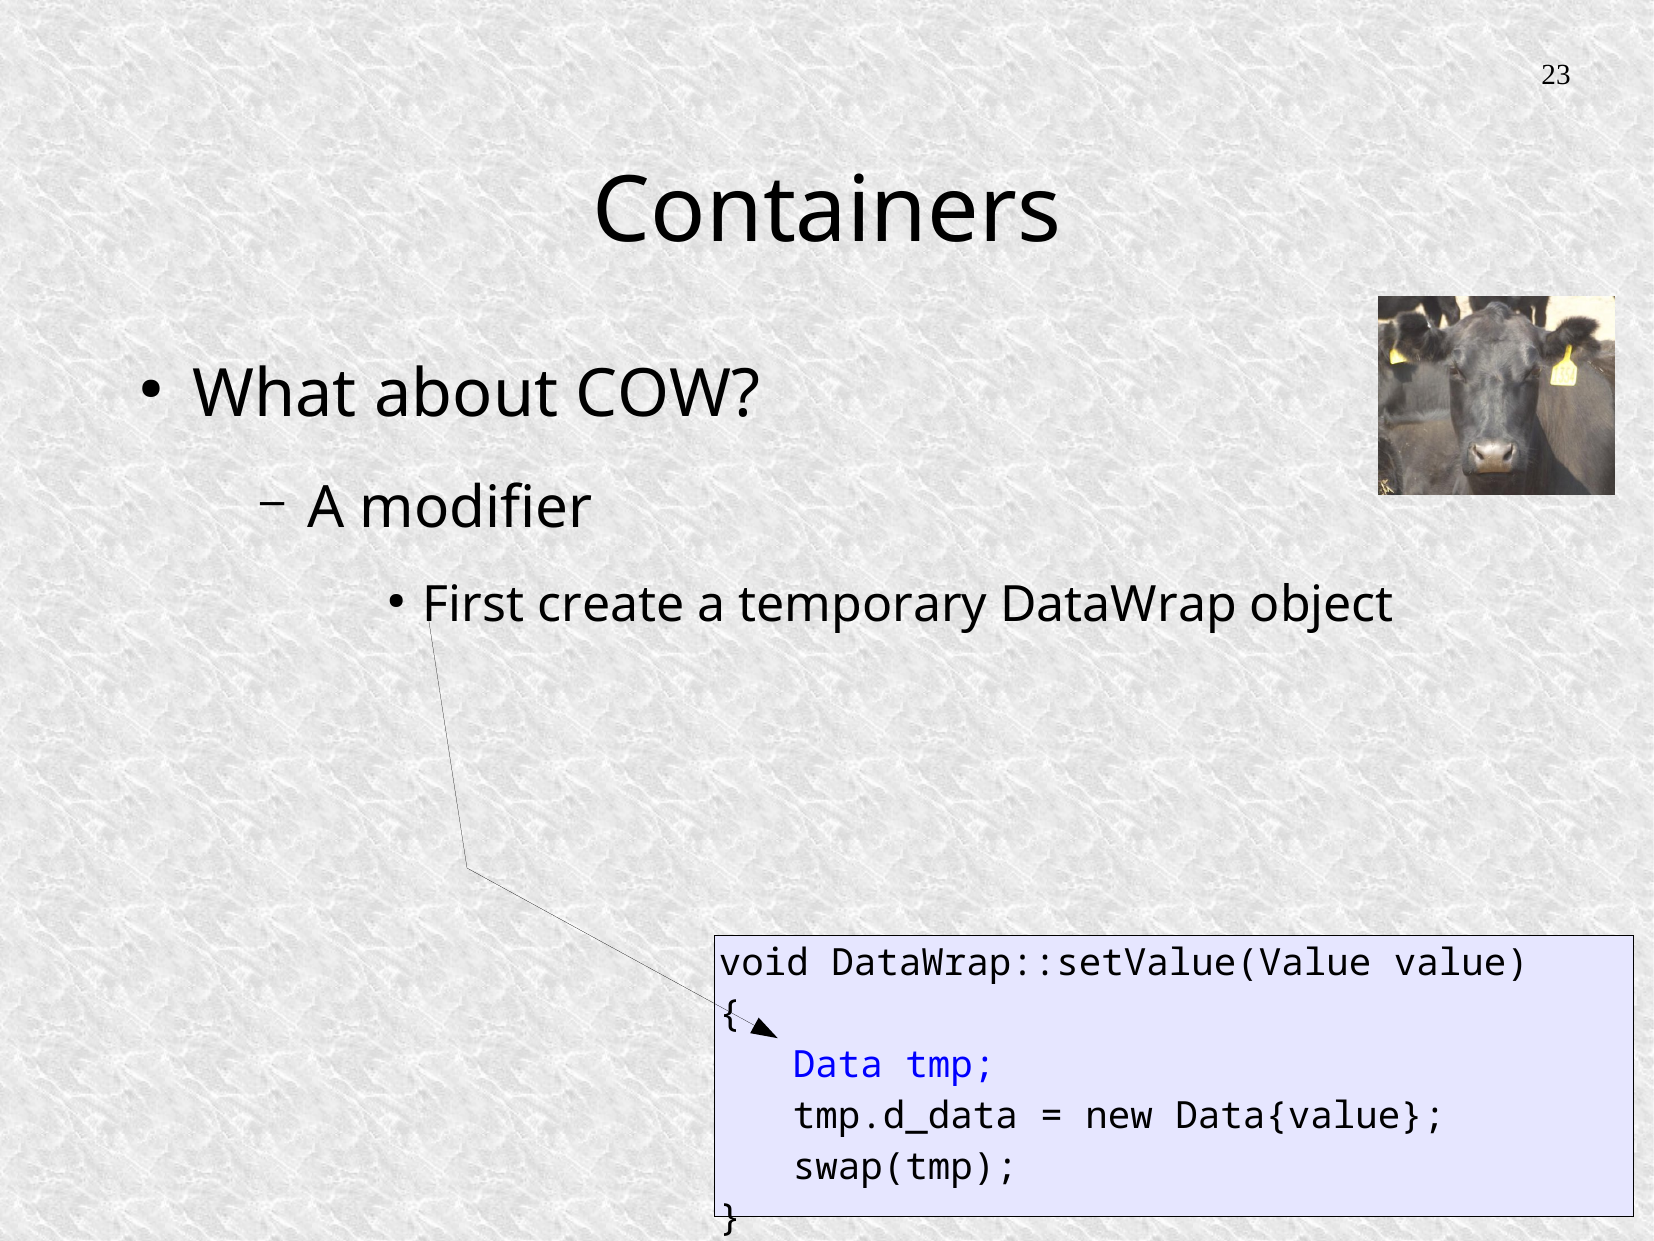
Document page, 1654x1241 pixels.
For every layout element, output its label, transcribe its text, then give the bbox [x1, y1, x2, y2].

list What about COW? A modifier First create a temporary DataWrap object [121, 344, 1534, 1188]
picture [0, 0, 1654, 1241]
title Containers [121, 102, 1534, 311]
text_box [714, 935, 1634, 1217]
text_box void DataWrap::setValue(Value value) { Data tmp; tmp.d_data = new Data{value}; swap(tmp); } [719, 935, 1530, 1197]
